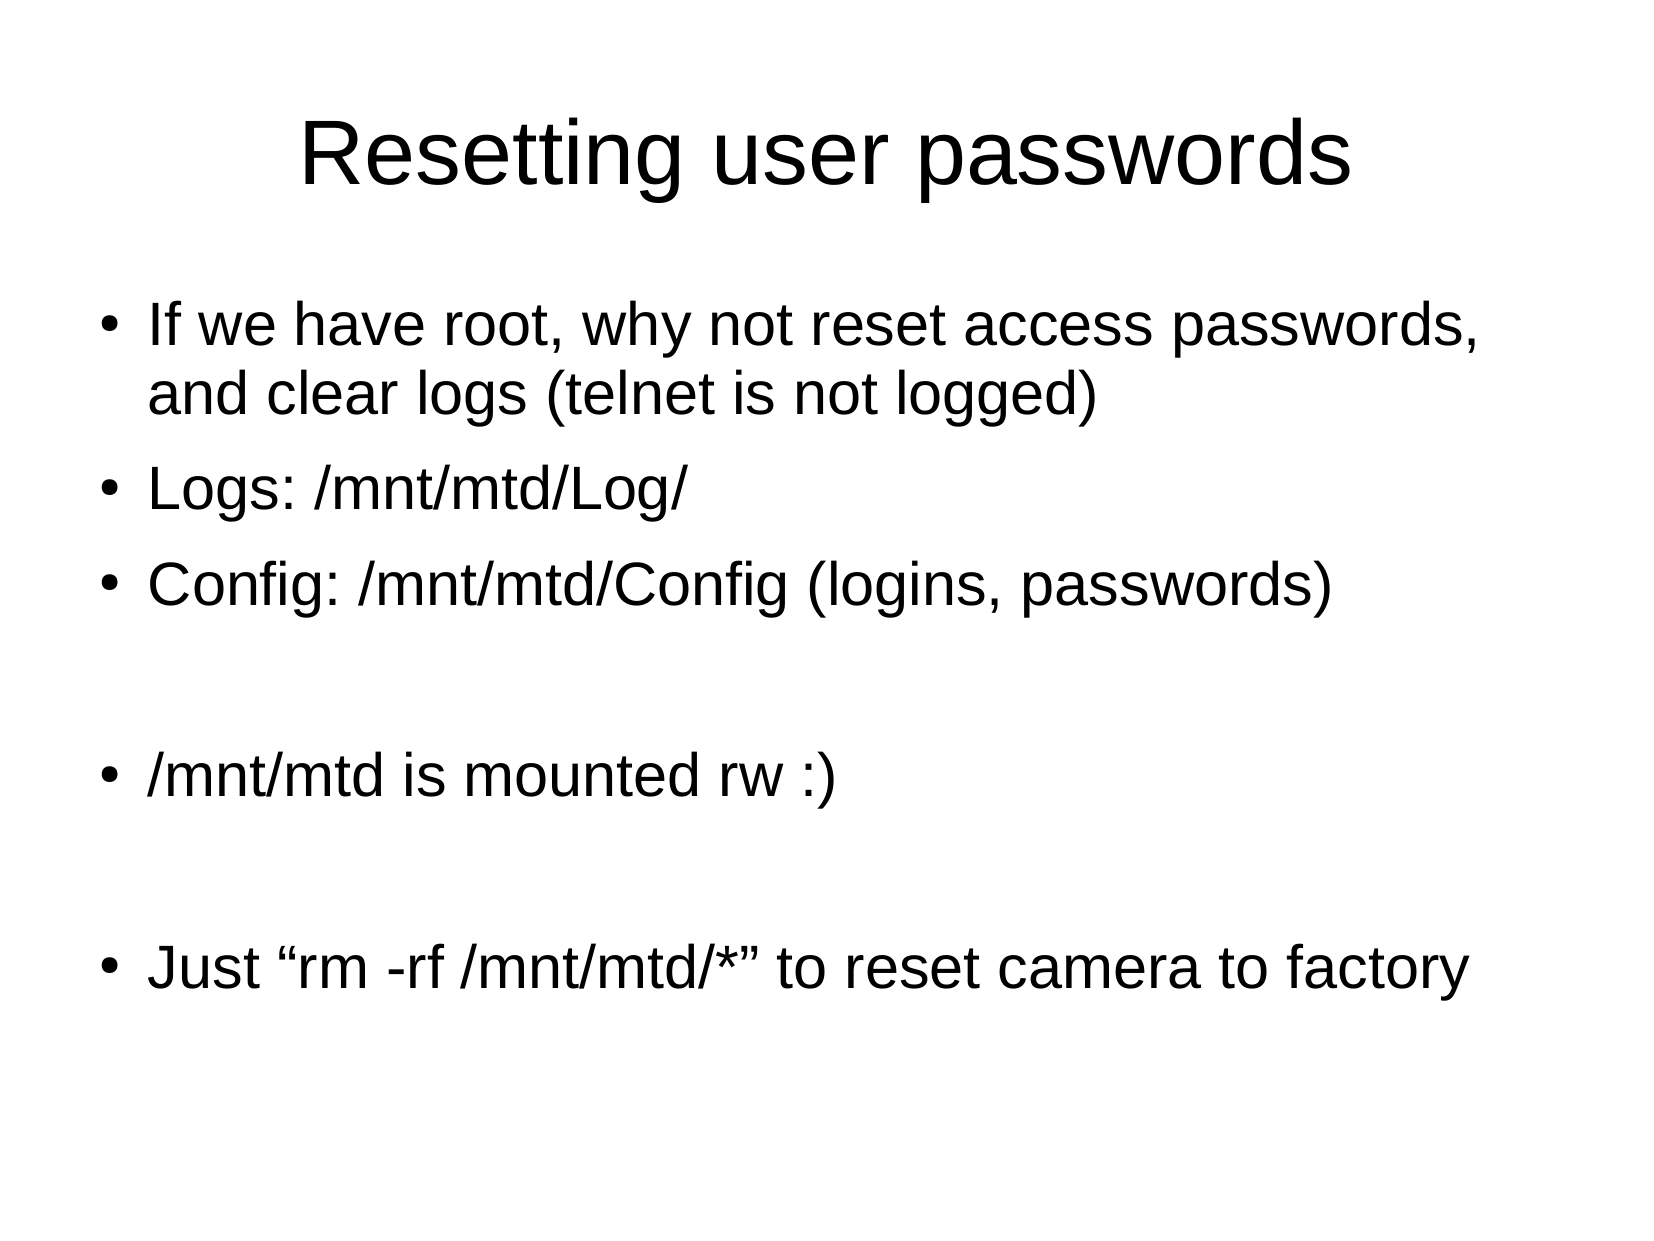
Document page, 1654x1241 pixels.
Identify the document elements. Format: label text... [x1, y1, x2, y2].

title Resetting user passwords [82, 49, 1571, 257]
list If we have root, why not reset access passwords, and clear logs (telnet is not logged) Logs: /mnt/mtd/Log/ Config: /mnt/mtd/Config (logins, passwords) /mnt/mtd is mounted rw :) Just “rm -rf /mnt/mtd/*” to reset camera to factory [82, 290, 1571, 1010]
